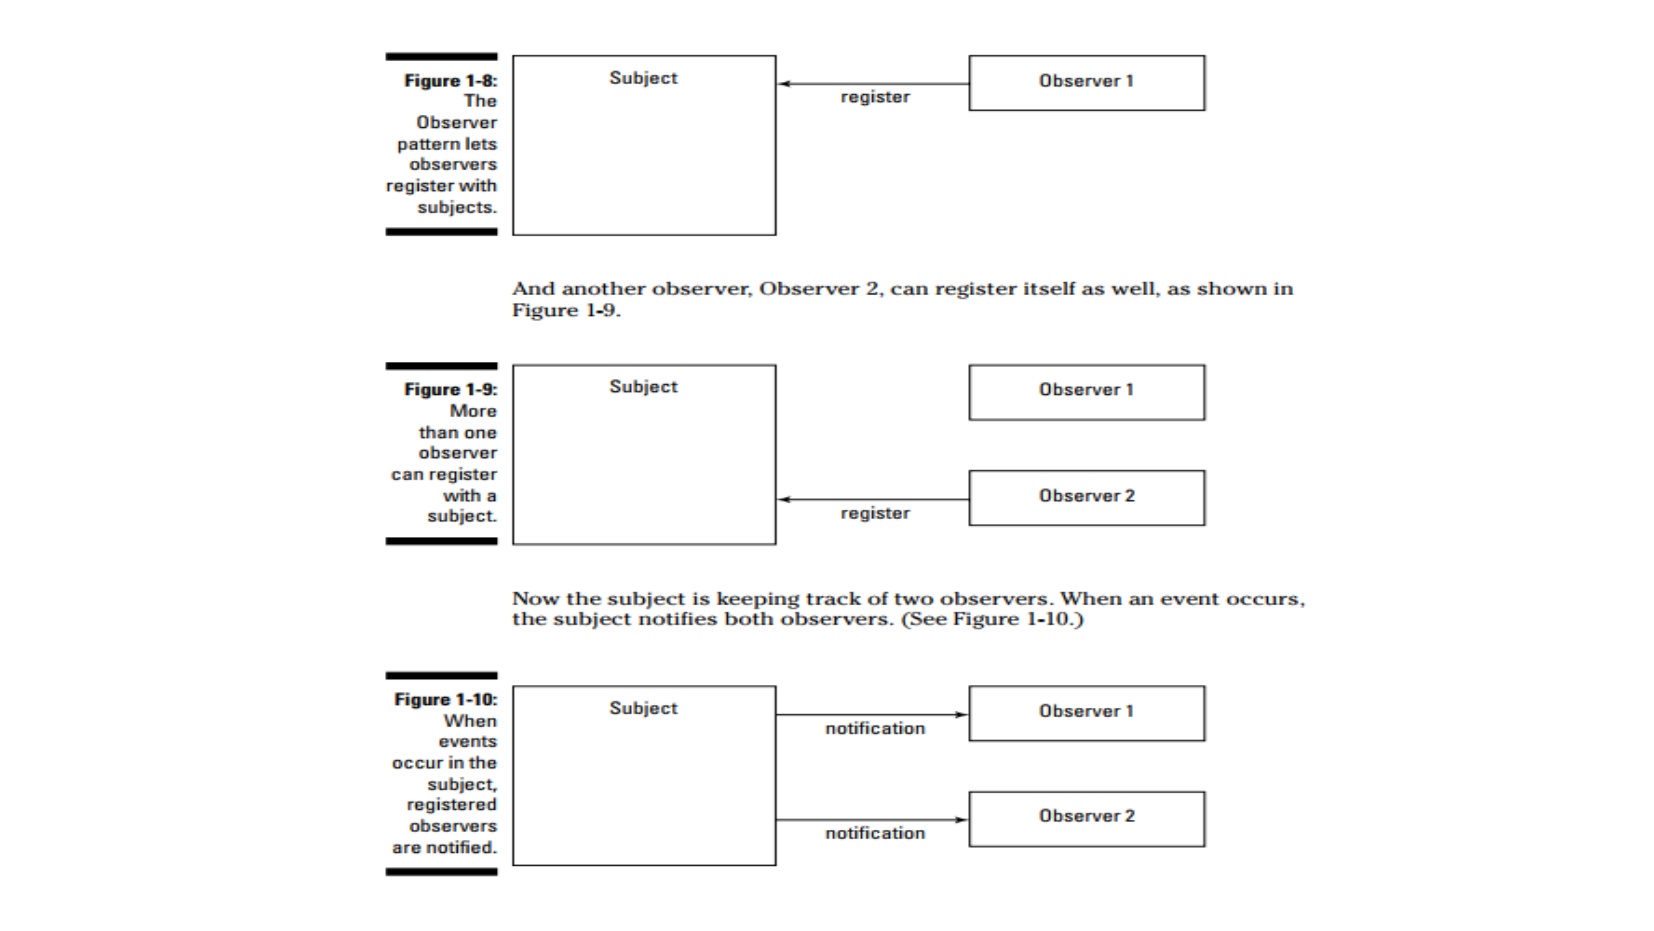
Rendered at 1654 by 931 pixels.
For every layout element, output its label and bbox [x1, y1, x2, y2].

picture [360, 38, 1321, 886]
